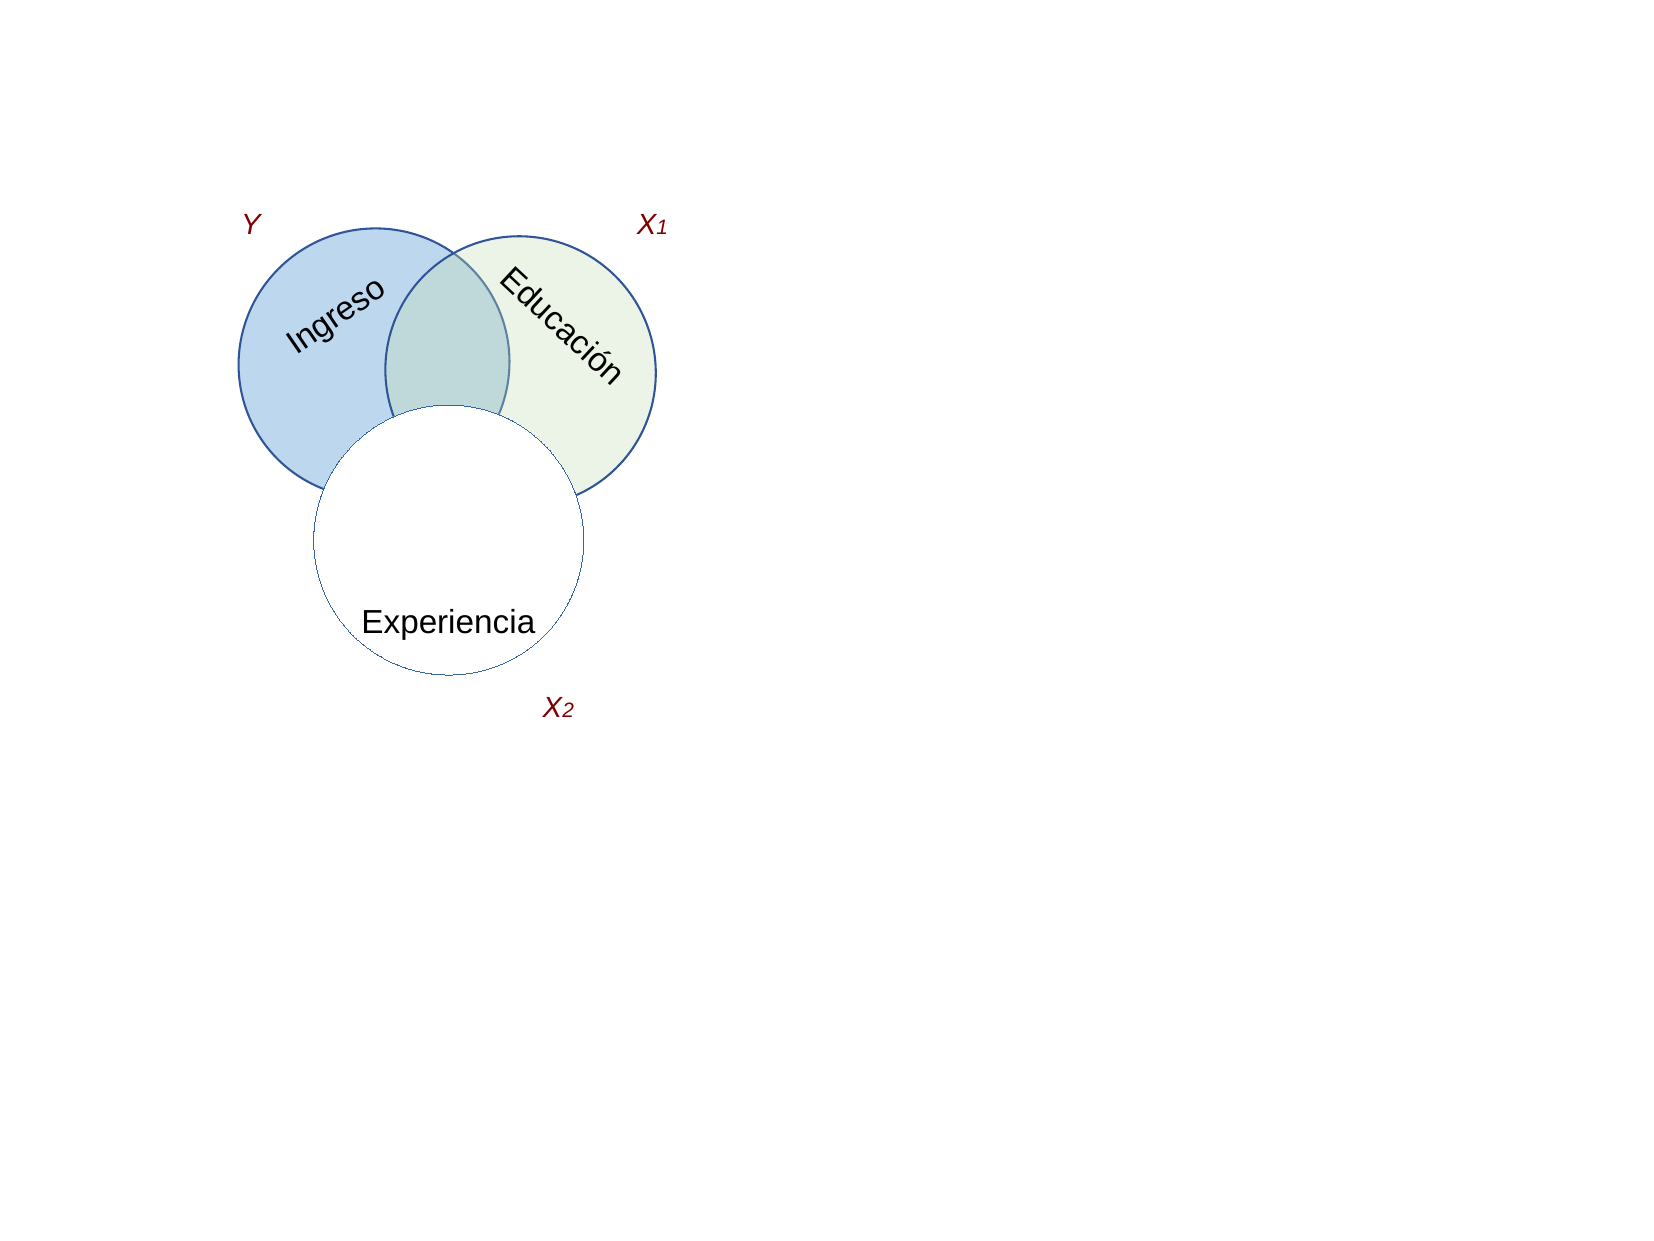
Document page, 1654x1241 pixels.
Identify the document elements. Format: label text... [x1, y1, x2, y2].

text_box X1 [622, 200, 707, 300]
text_box Y [226, 200, 287, 258]
text_box Educación [385, 236, 656, 495]
text_box X2 [527, 683, 613, 783]
text_box Experiencia [313, 405, 584, 676]
text_box Ingreso [238, 228, 453, 489]
